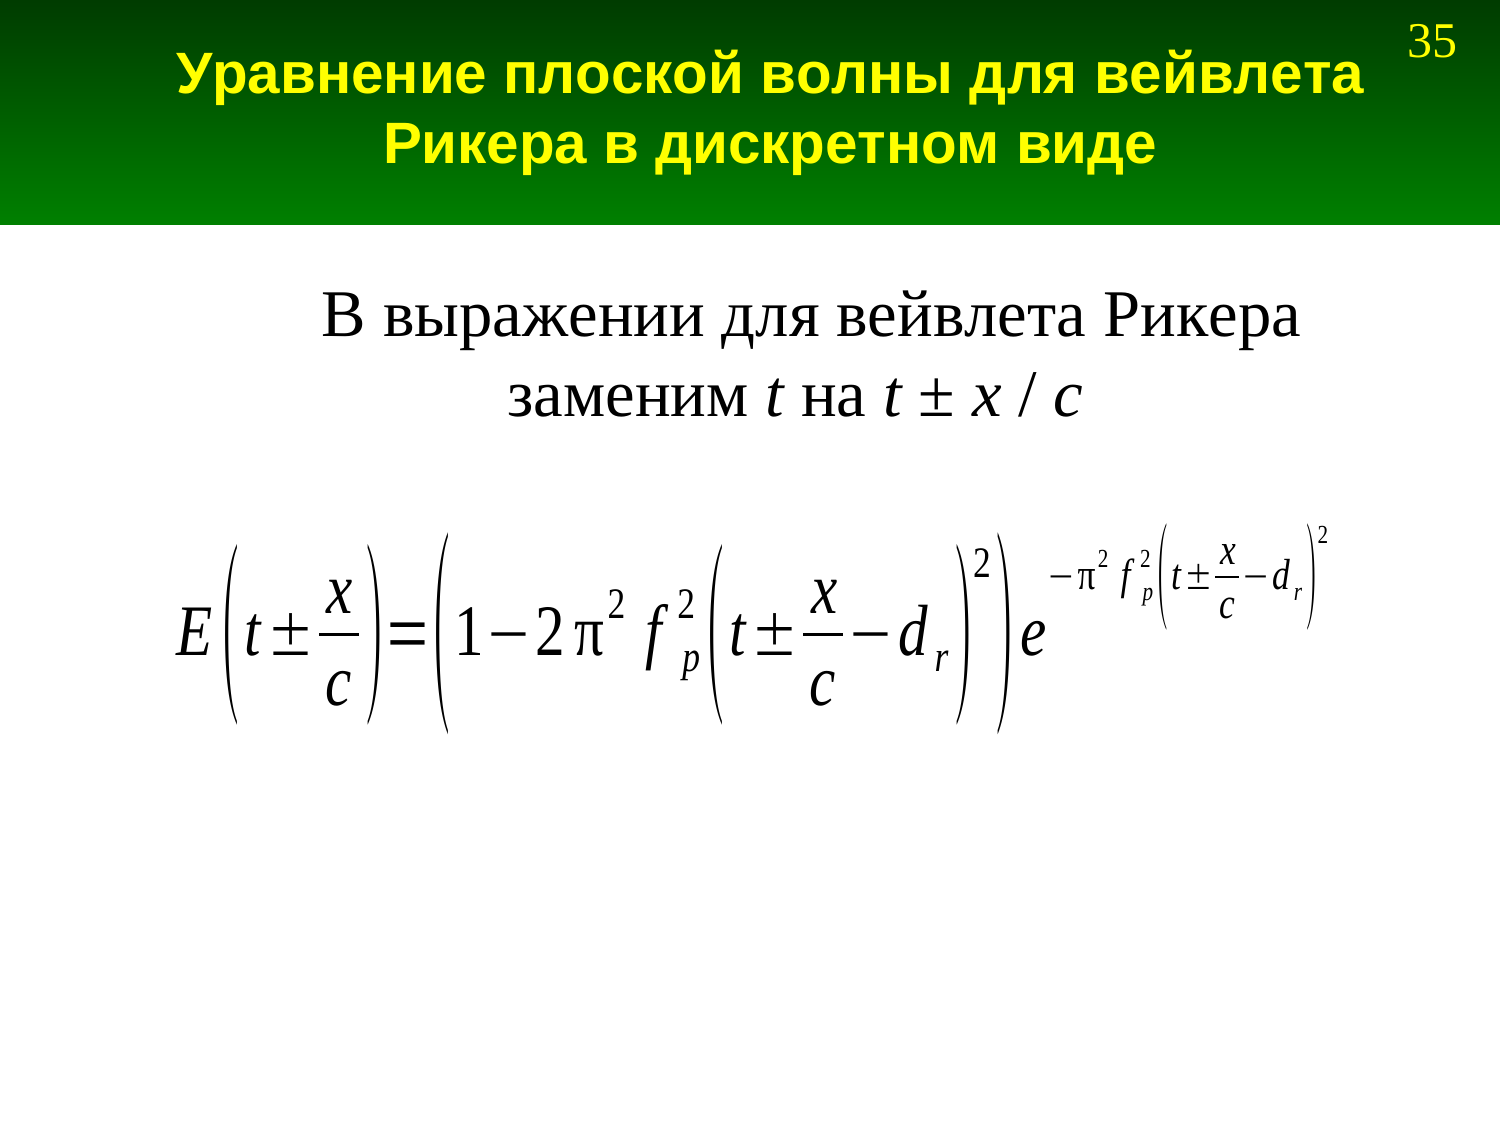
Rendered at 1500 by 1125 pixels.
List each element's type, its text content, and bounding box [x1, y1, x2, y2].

title Уравнение плоской волны для вейвлета Рикера в дискретном виде [100, 7, 1441, 204]
chart [147, 519, 1353, 739]
text_box В выражении для вейвлета Рикера заменим t на t ± x / c [307, 262, 1327, 438]
